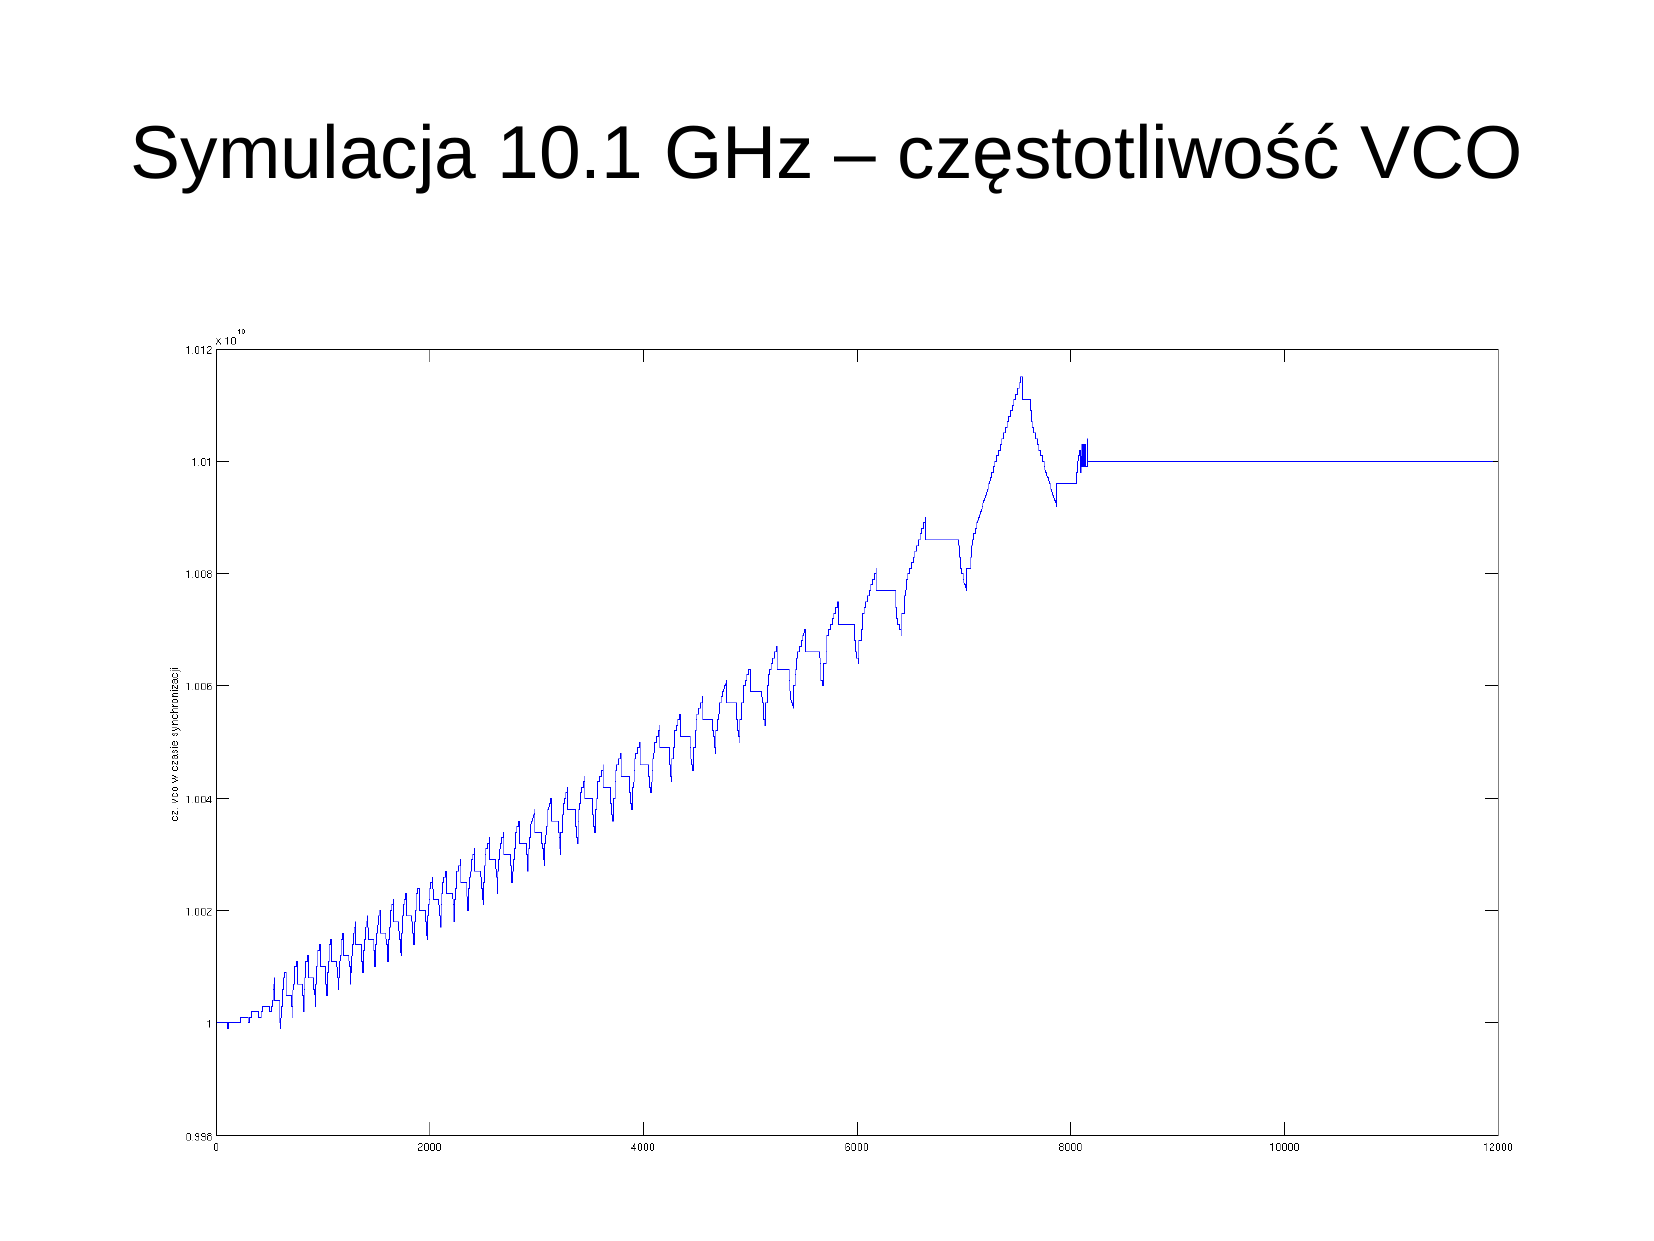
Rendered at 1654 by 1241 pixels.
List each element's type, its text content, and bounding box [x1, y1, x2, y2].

title Symulacja 10.1 GHz – częstotliwość VCO [82, 49, 1571, 257]
picture [0, 276, 1654, 1241]
